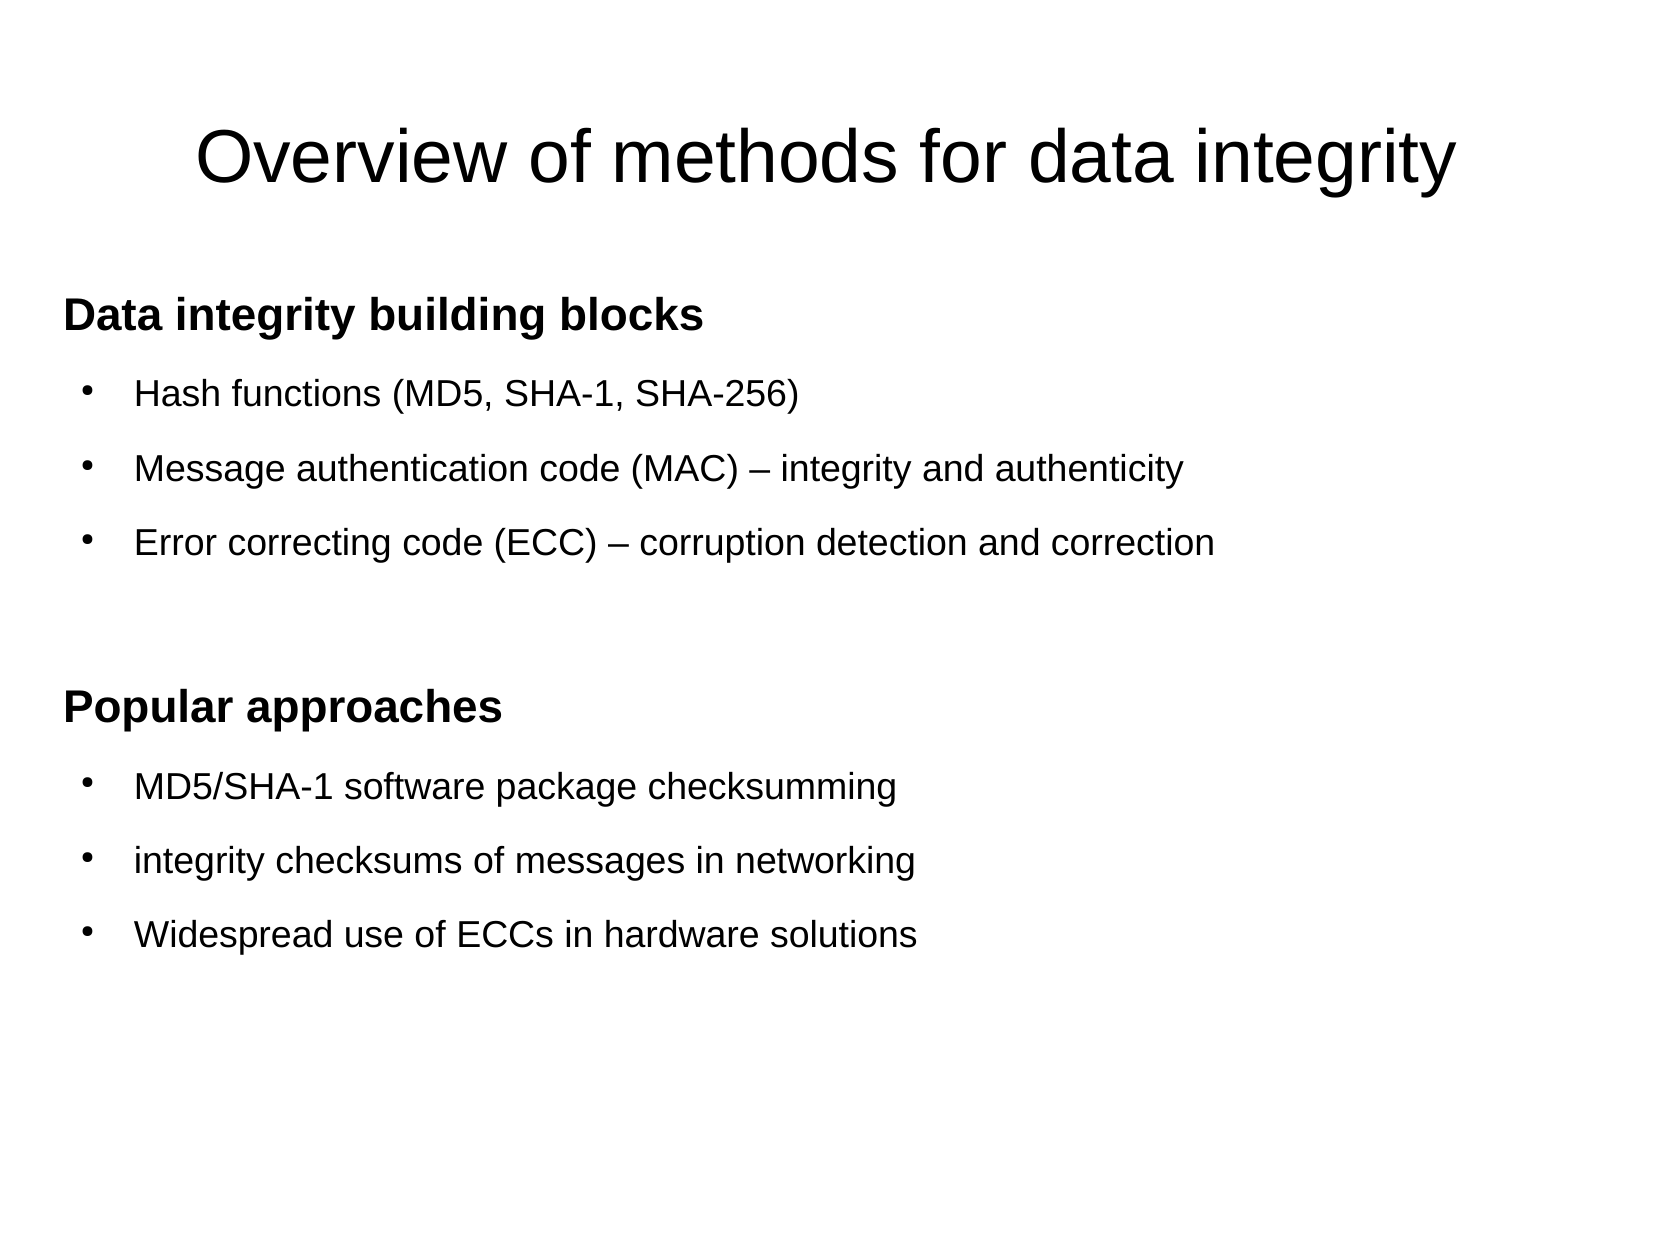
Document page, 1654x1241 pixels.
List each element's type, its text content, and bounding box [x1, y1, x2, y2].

list Data integrity building blocks Hash functions (MD5, SHA-1, SHA-256) Message authentication code (MAC) – integrity and authenticity Error correcting code (ECC) – corruption detection and correction Popular approaches MD5/SHA-1 software package checksumming integrity checksums of messages in networking Widespread use of ECCs in hardware solutions [63, 285, 1579, 1036]
text_box Overview of methods for data integrity [82, 49, 1571, 257]
